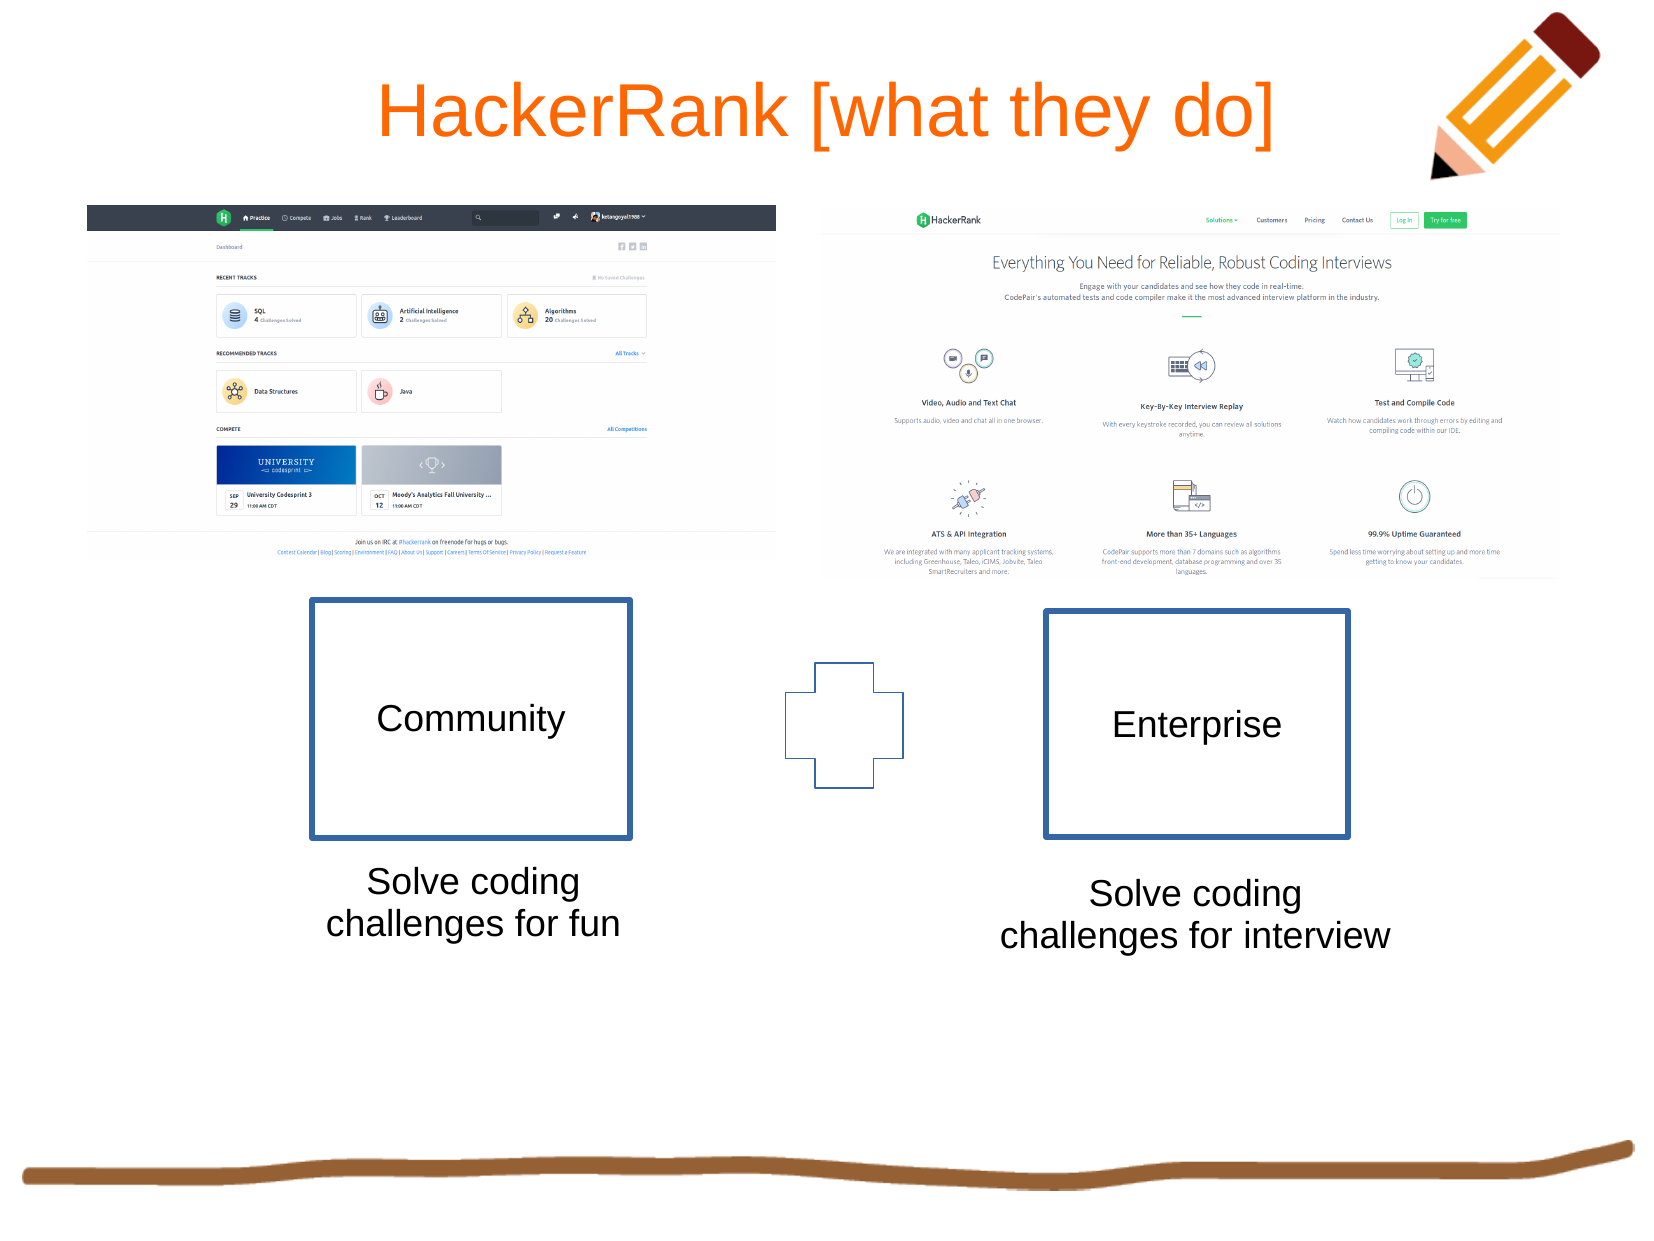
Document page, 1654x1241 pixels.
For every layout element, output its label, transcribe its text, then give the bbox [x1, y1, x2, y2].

picture [1430, 12, 1601, 181]
title HackerRank [what they do] [82, 49, 1571, 172]
text_box [785, 663, 903, 788]
text_box Solve coding challenges for interview [985, 865, 1407, 973]
picture [22, 1140, 1635, 1191]
text_box Solve coding challenges for fun [311, 853, 694, 971]
picture [821, 209, 1560, 579]
text_box Community [312, 599, 630, 839]
text_box Enterprise [1046, 611, 1348, 838]
picture [87, 205, 776, 561]
